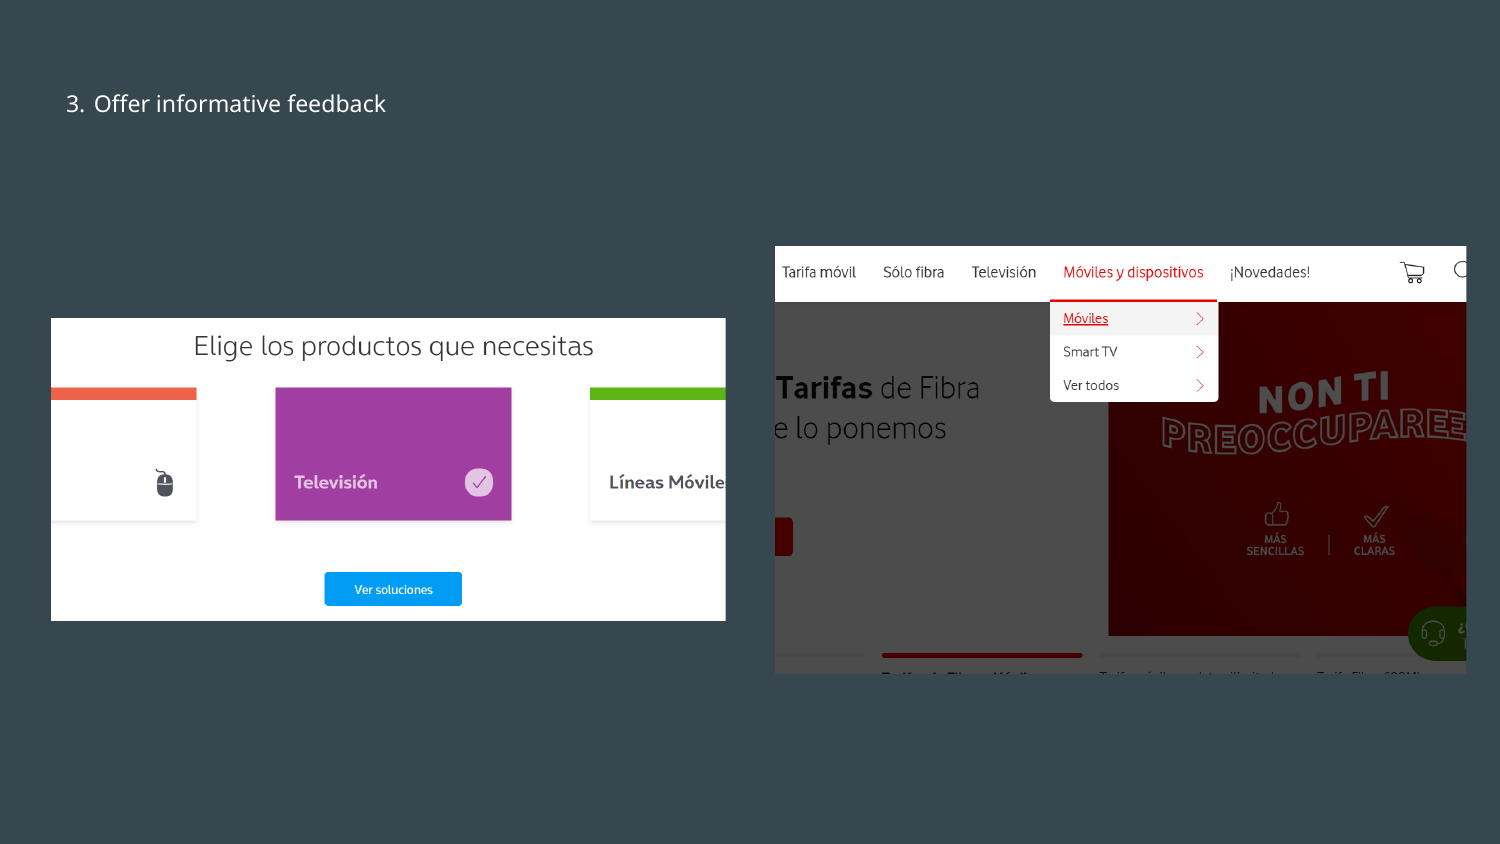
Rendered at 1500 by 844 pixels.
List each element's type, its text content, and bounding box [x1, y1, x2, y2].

picture [51, 318, 726, 621]
picture [775, 246, 1467, 674]
title 3. Offer informative feedback [51, 72, 1449, 167]
